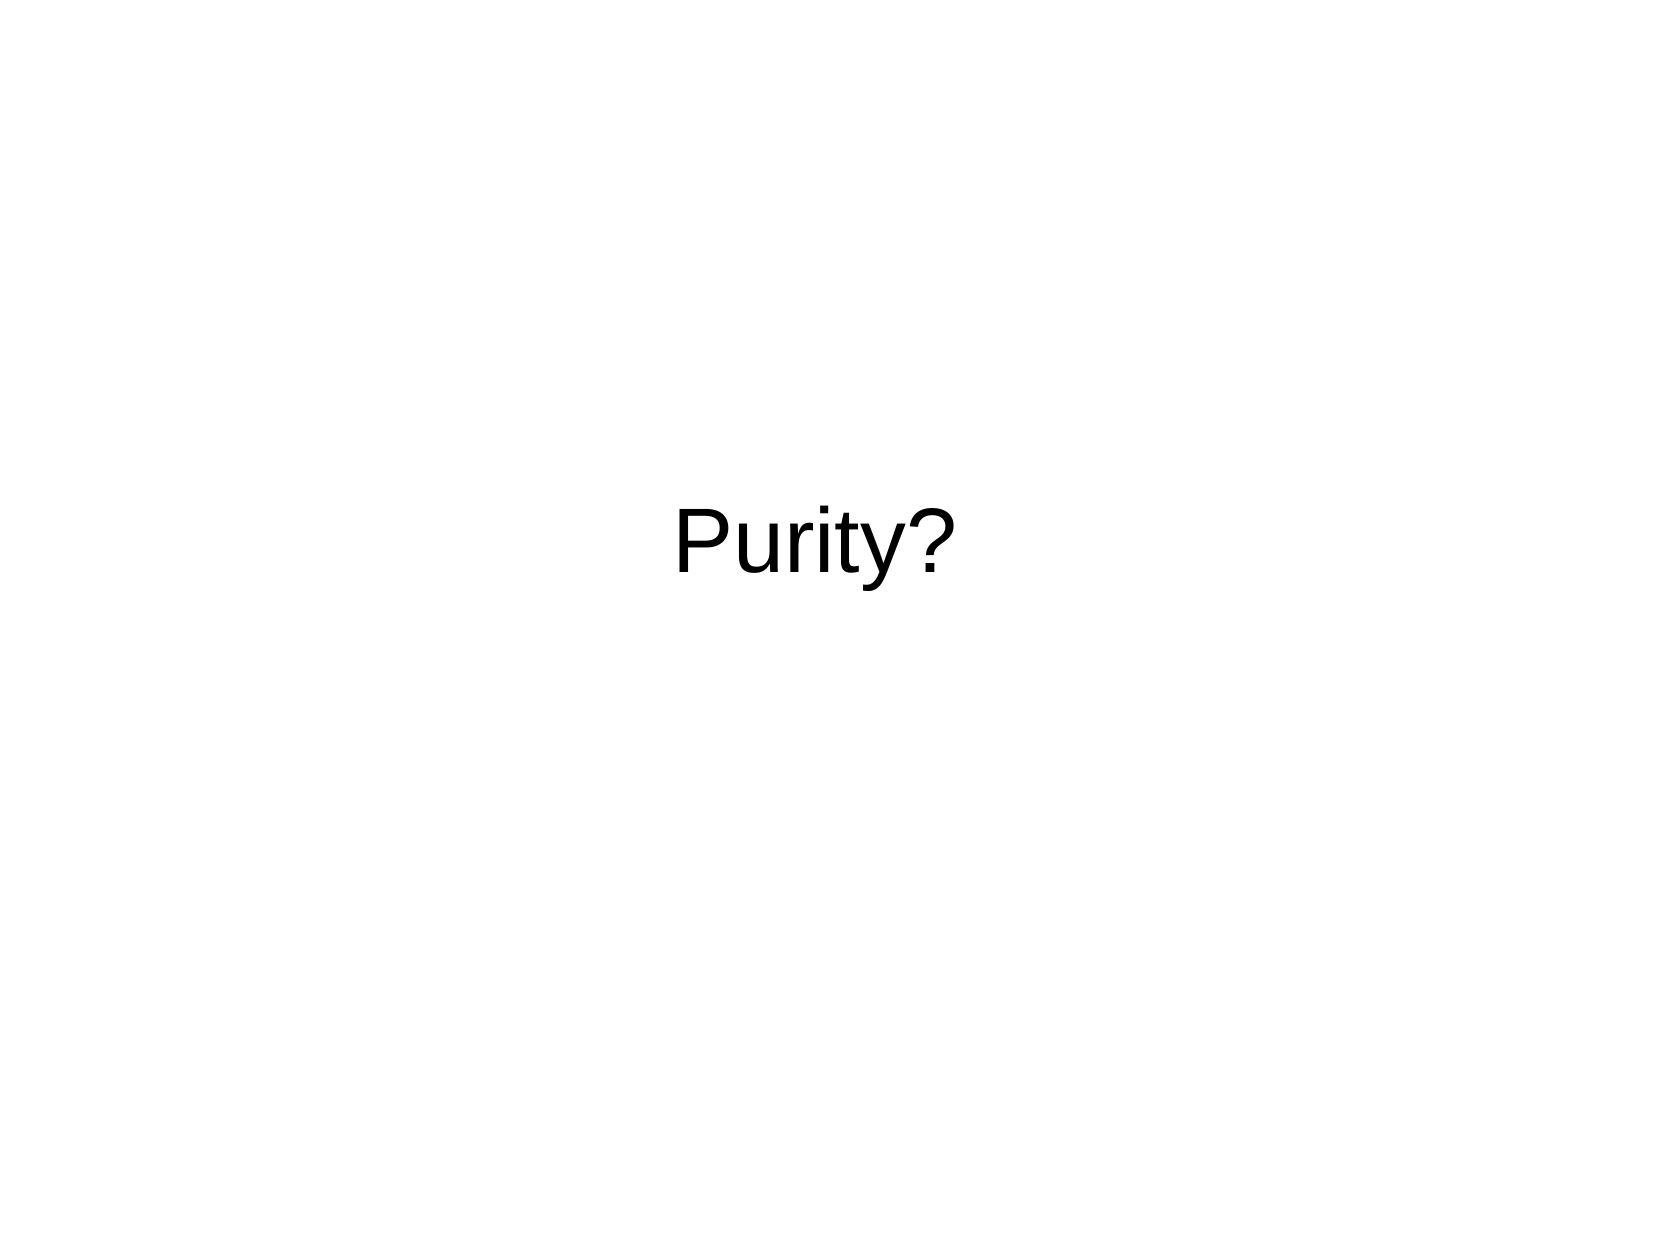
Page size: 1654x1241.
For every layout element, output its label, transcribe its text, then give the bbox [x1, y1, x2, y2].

title Purity? [70, 437, 1560, 645]
